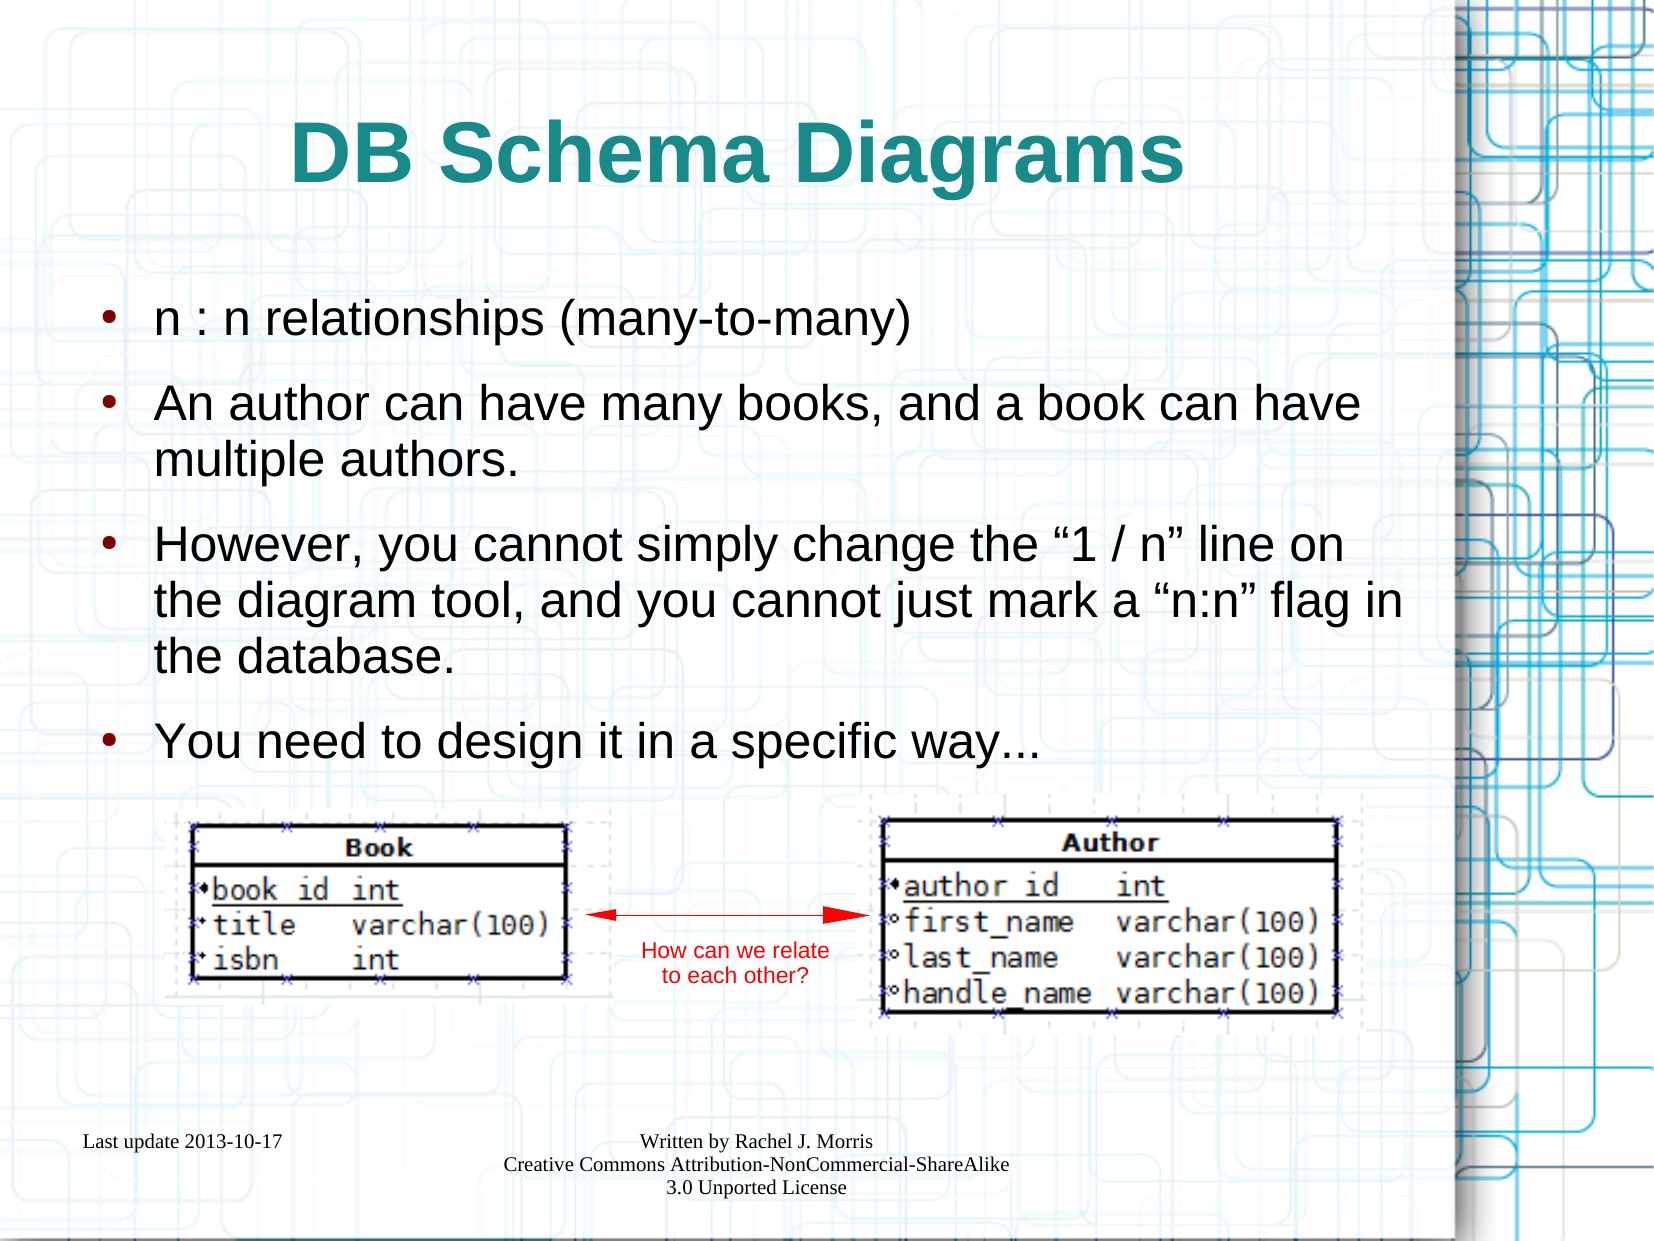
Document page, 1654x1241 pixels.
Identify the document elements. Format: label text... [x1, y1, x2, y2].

text_box How can we relate to each other? [613, 930, 858, 996]
title DB Schema Diagrams [59, 49, 1418, 257]
list n : n relationships (many-to-many) An author can have many books, and a book can have multiple authors. However, you cannot simply change the “1 / n” line on the diagram tool, and you cannot just mark a “n:n” flag in the database. You need to design it in a specific way... [82, 290, 1418, 770]
picture [0, 0, 1654, 1241]
